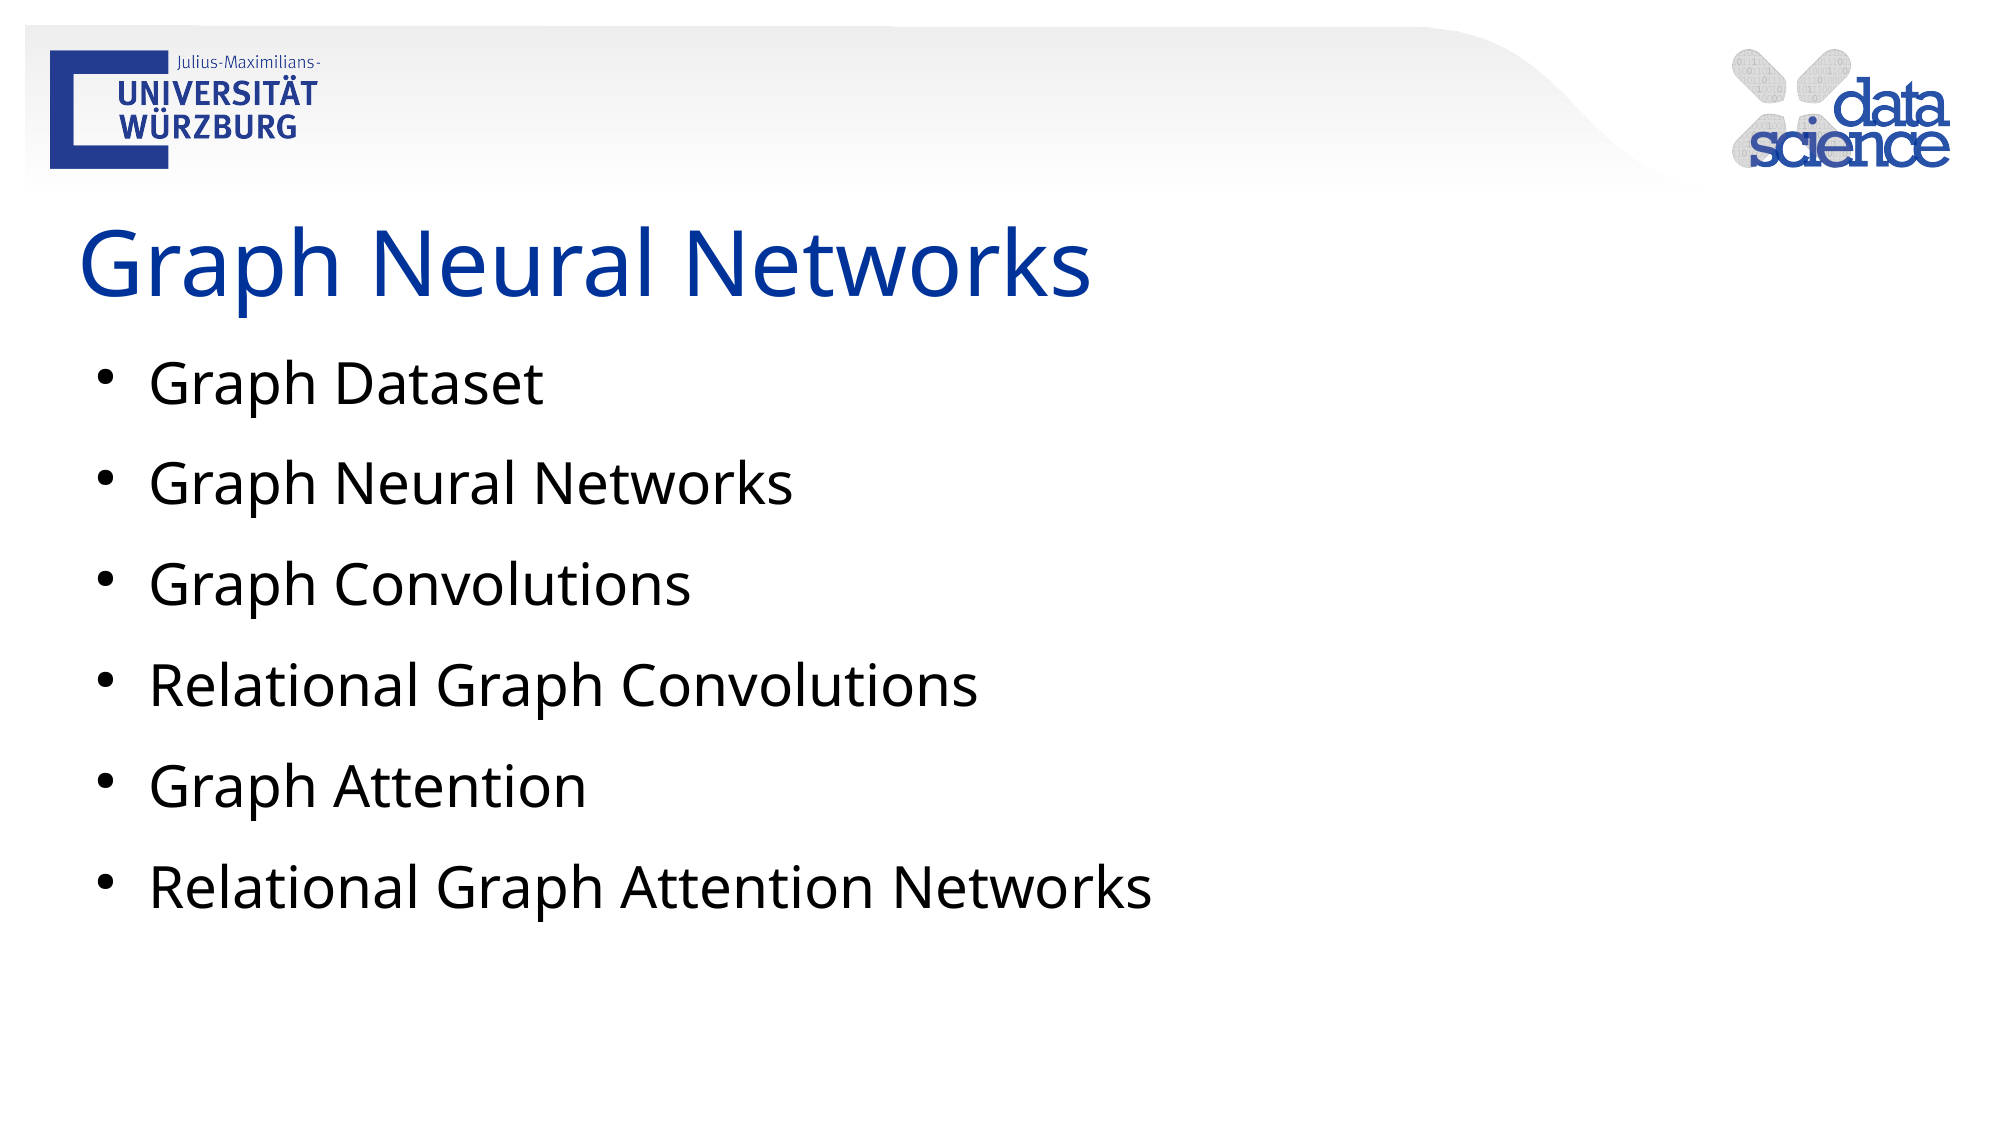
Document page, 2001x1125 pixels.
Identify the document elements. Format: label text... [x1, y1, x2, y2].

picture [1732, 49, 1950, 168]
picture [50, 50, 321, 169]
title Graph Neural Networks [77, 198, 1901, 324]
list Graph Dataset Graph Neural Networks Graph Convolutions Relational Graph Convolutions Graph Attention Relational Graph Attention Networks [77, 347, 1901, 1014]
